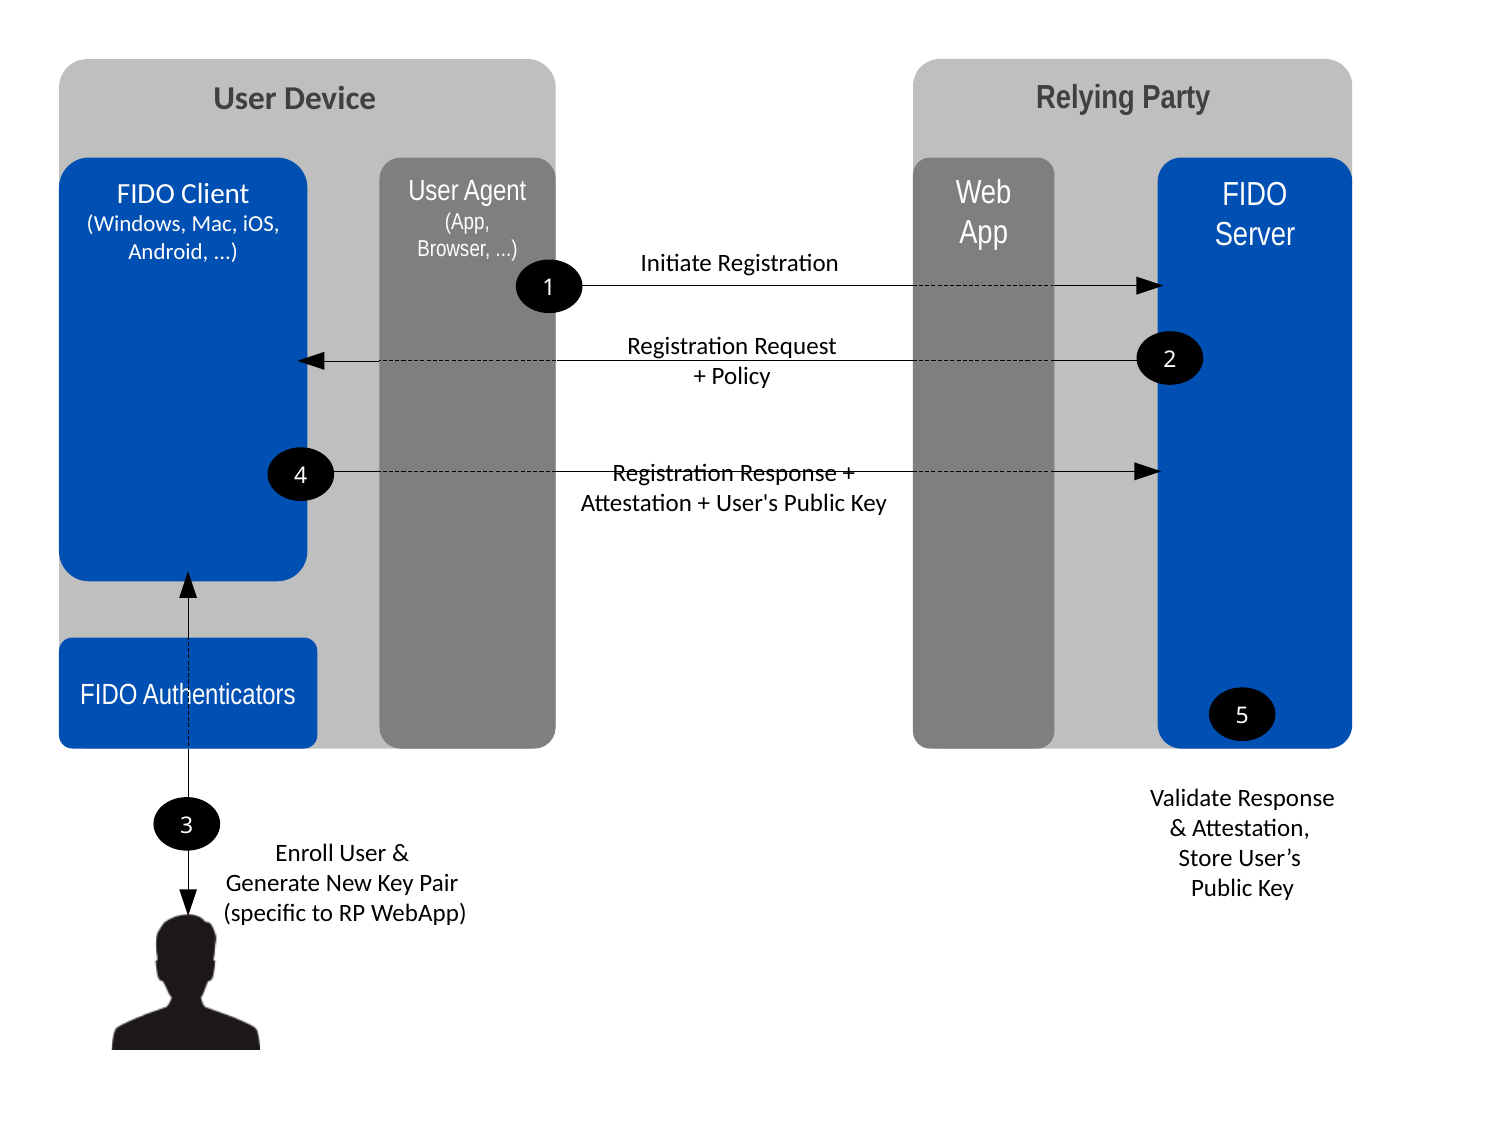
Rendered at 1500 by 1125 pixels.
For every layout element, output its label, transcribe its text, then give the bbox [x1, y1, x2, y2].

text_box Initiate Registration [559, 222, 921, 300]
text_box [308, 362, 379, 471]
text_box [1042, 472, 1159, 749]
text_box [913, 58, 1353, 285]
text_box Relying Party [1021, 60, 1261, 131]
text_box Validate Response & Attestation, Store User’s Public Key [1120, 734, 1366, 949]
text_box 2 [1138, 333, 1202, 383]
text_box [189, 472, 395, 749]
text_box 5 [1211, 689, 1274, 739]
text_box [1055, 286, 1157, 360]
text_box FIDO Client (Windows, Mac, iOS, Android, ...) [58, 157, 308, 582]
text_box [1055, 361, 1157, 471]
text_box 1 [517, 261, 576, 311]
text_box Web App [912, 157, 1055, 749]
text_box [59, 59, 556, 361]
picture [111, 914, 261, 1051]
text_box Registration Request + Policy [551, 321, 914, 399]
text_box FIDO Server [1157, 157, 1353, 734]
text_box 3 [155, 799, 212, 849]
text_box FIDO Authenticators [58, 637, 318, 749]
text_box 4 [269, 449, 333, 499]
text_box User Agent (App, Browser, ...) [379, 157, 556, 749]
text_box Enroll User & Generate New Key Pair (specific to RP WebApp) [188, 809, 503, 954]
text_box User Device [198, 61, 481, 132]
text_box [59, 560, 188, 646]
text_box Registration Response + Attestation + User's Public Key [555, 429, 913, 545]
